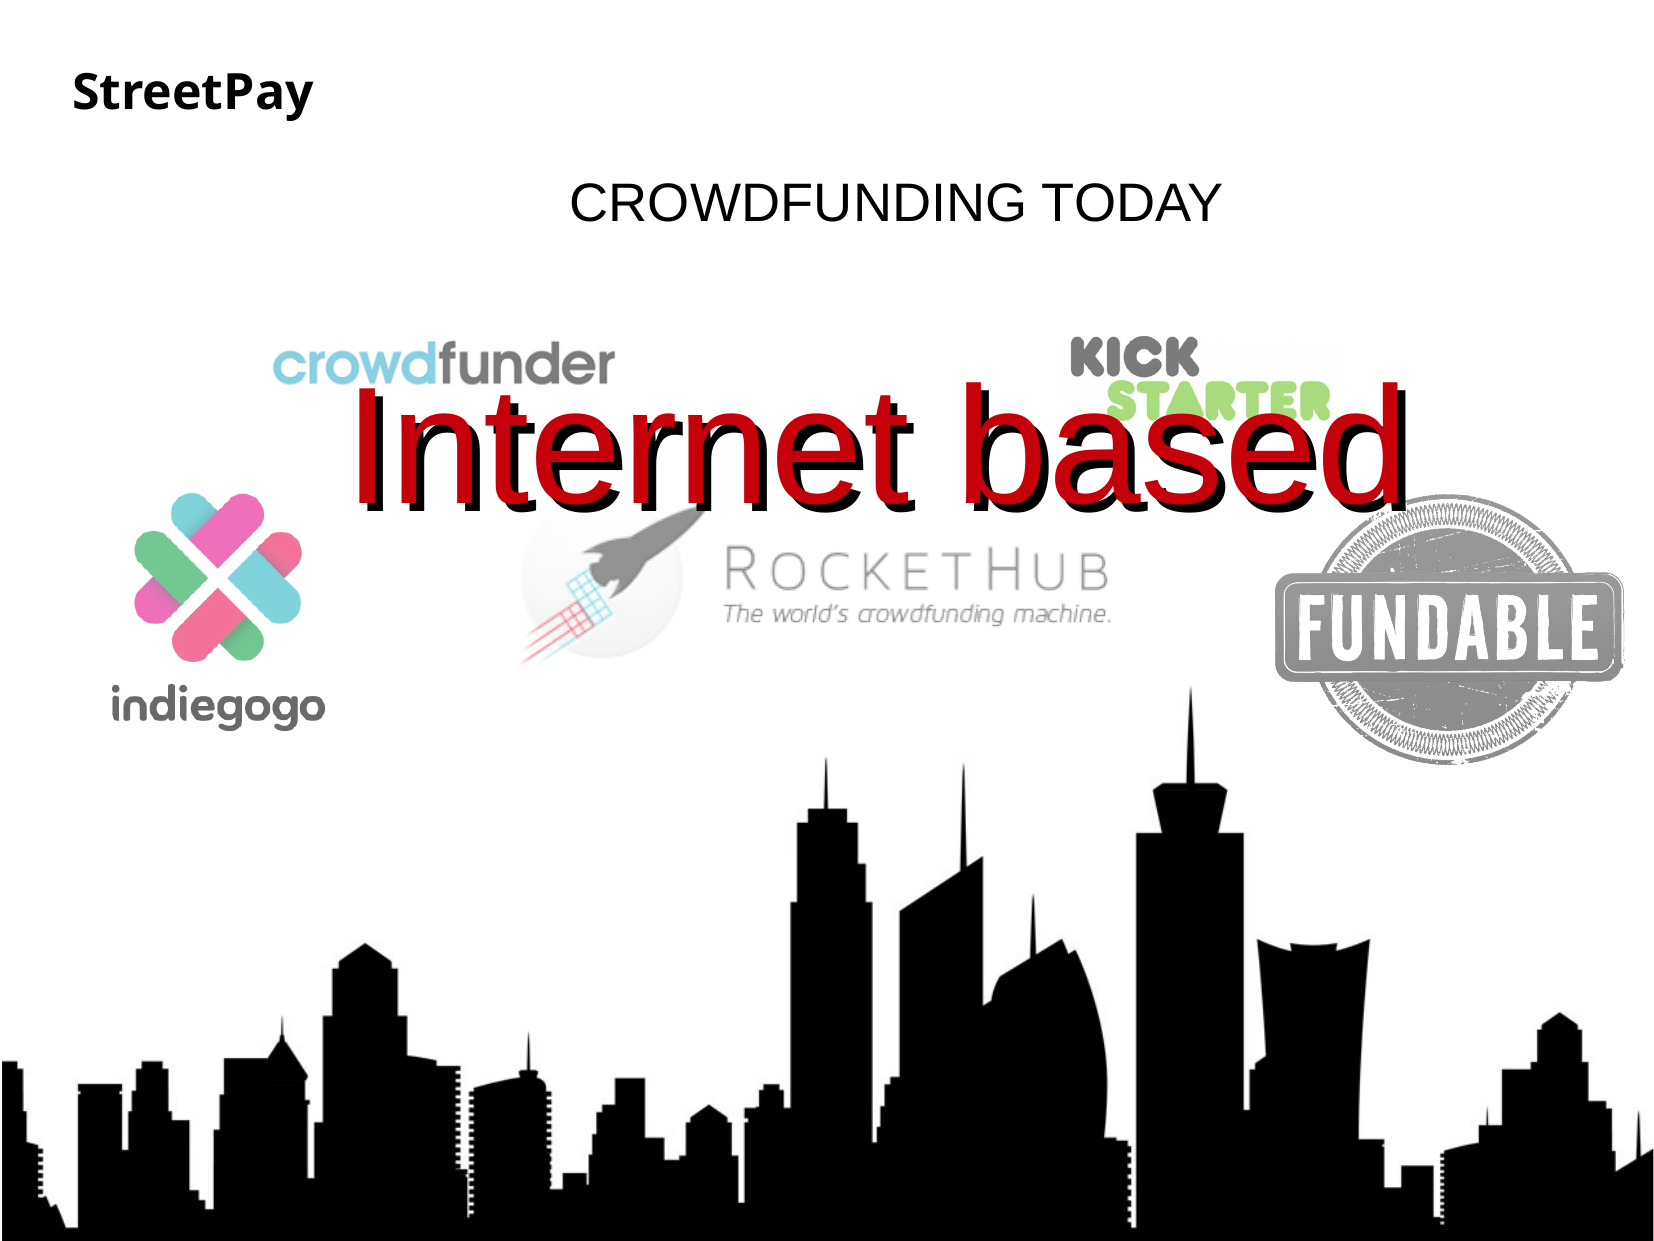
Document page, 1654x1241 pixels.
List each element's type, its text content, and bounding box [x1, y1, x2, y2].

text_box StreetPay [57, 48, 418, 134]
picture [2, 270, 1654, 1241]
text_box Internet based [330, 345, 1516, 661]
text_box CROWDFUNDING TODAY [555, 165, 1366, 241]
